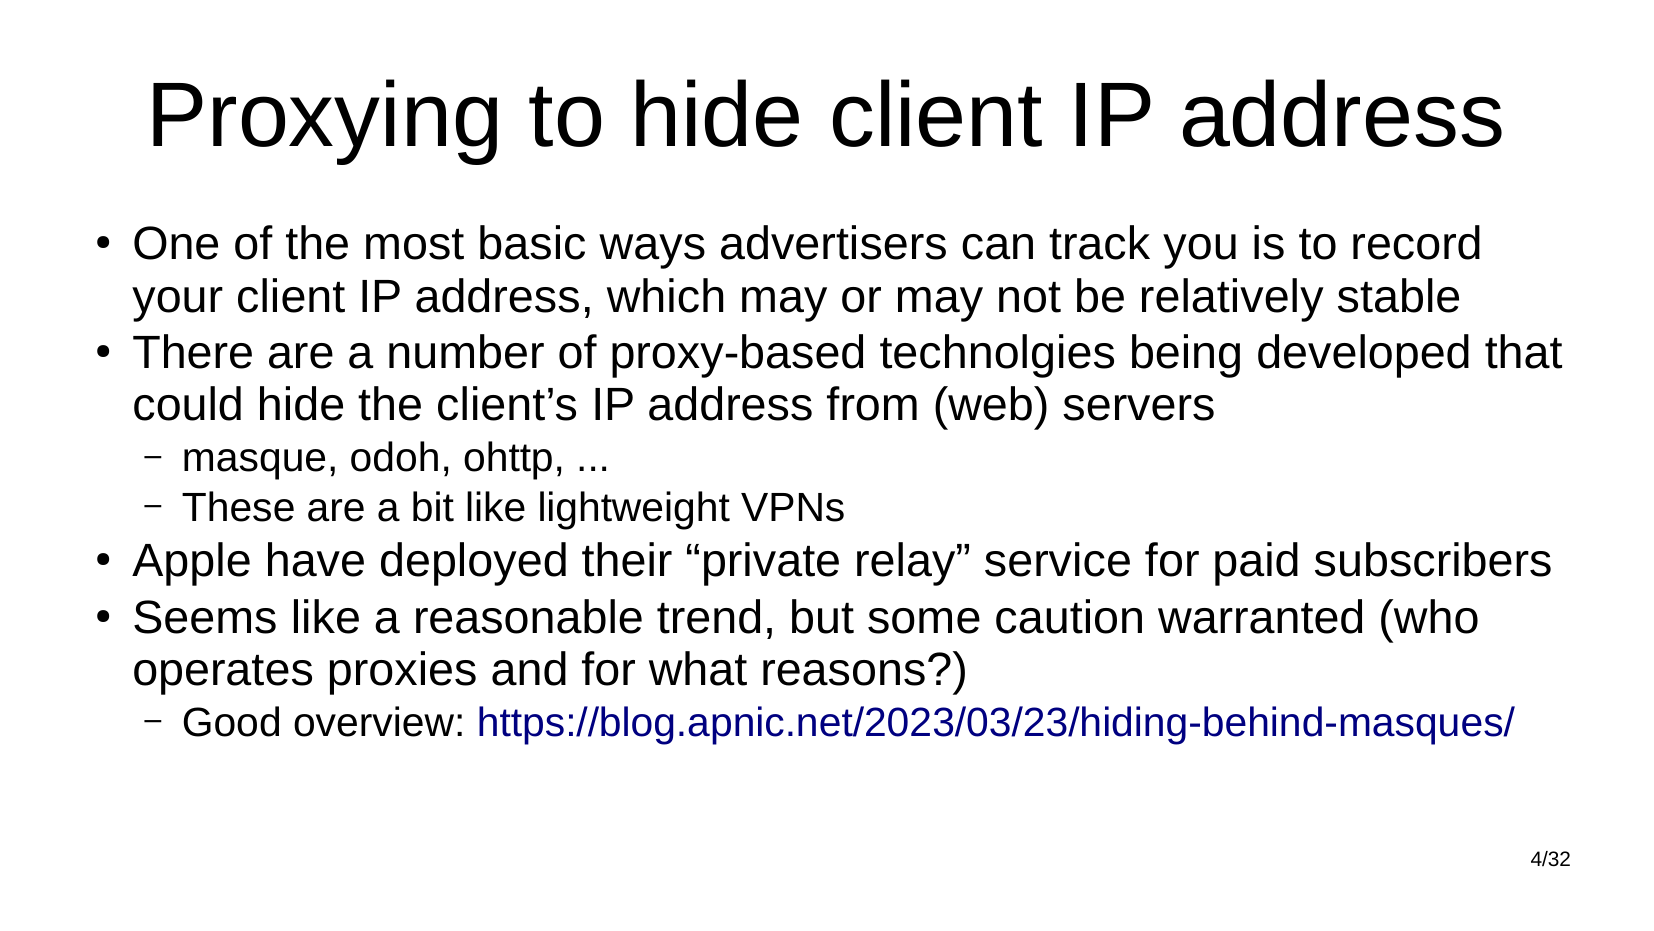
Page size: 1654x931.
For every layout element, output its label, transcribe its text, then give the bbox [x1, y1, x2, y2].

title Proxying to hide client IP address [82, 37, 1571, 193]
list One of the most basic ways advertisers can track you is to record your client IP address, which may or may not be relatively stable There are a number of proxy-based technolgies being developed that could hide the client’s IP address from (web) servers masque, odoh, ohttp, ... These are a bit like lightweight VPNs Apple have deployed their “private relay” service for paid subscribers Seems like a reasonable trend, but some caution warranted (who operates proxies and for what reasons?) Good overview: https://blog.apnic.net/2023/03/23/hiding-behind-masques/ [82, 217, 1571, 758]
